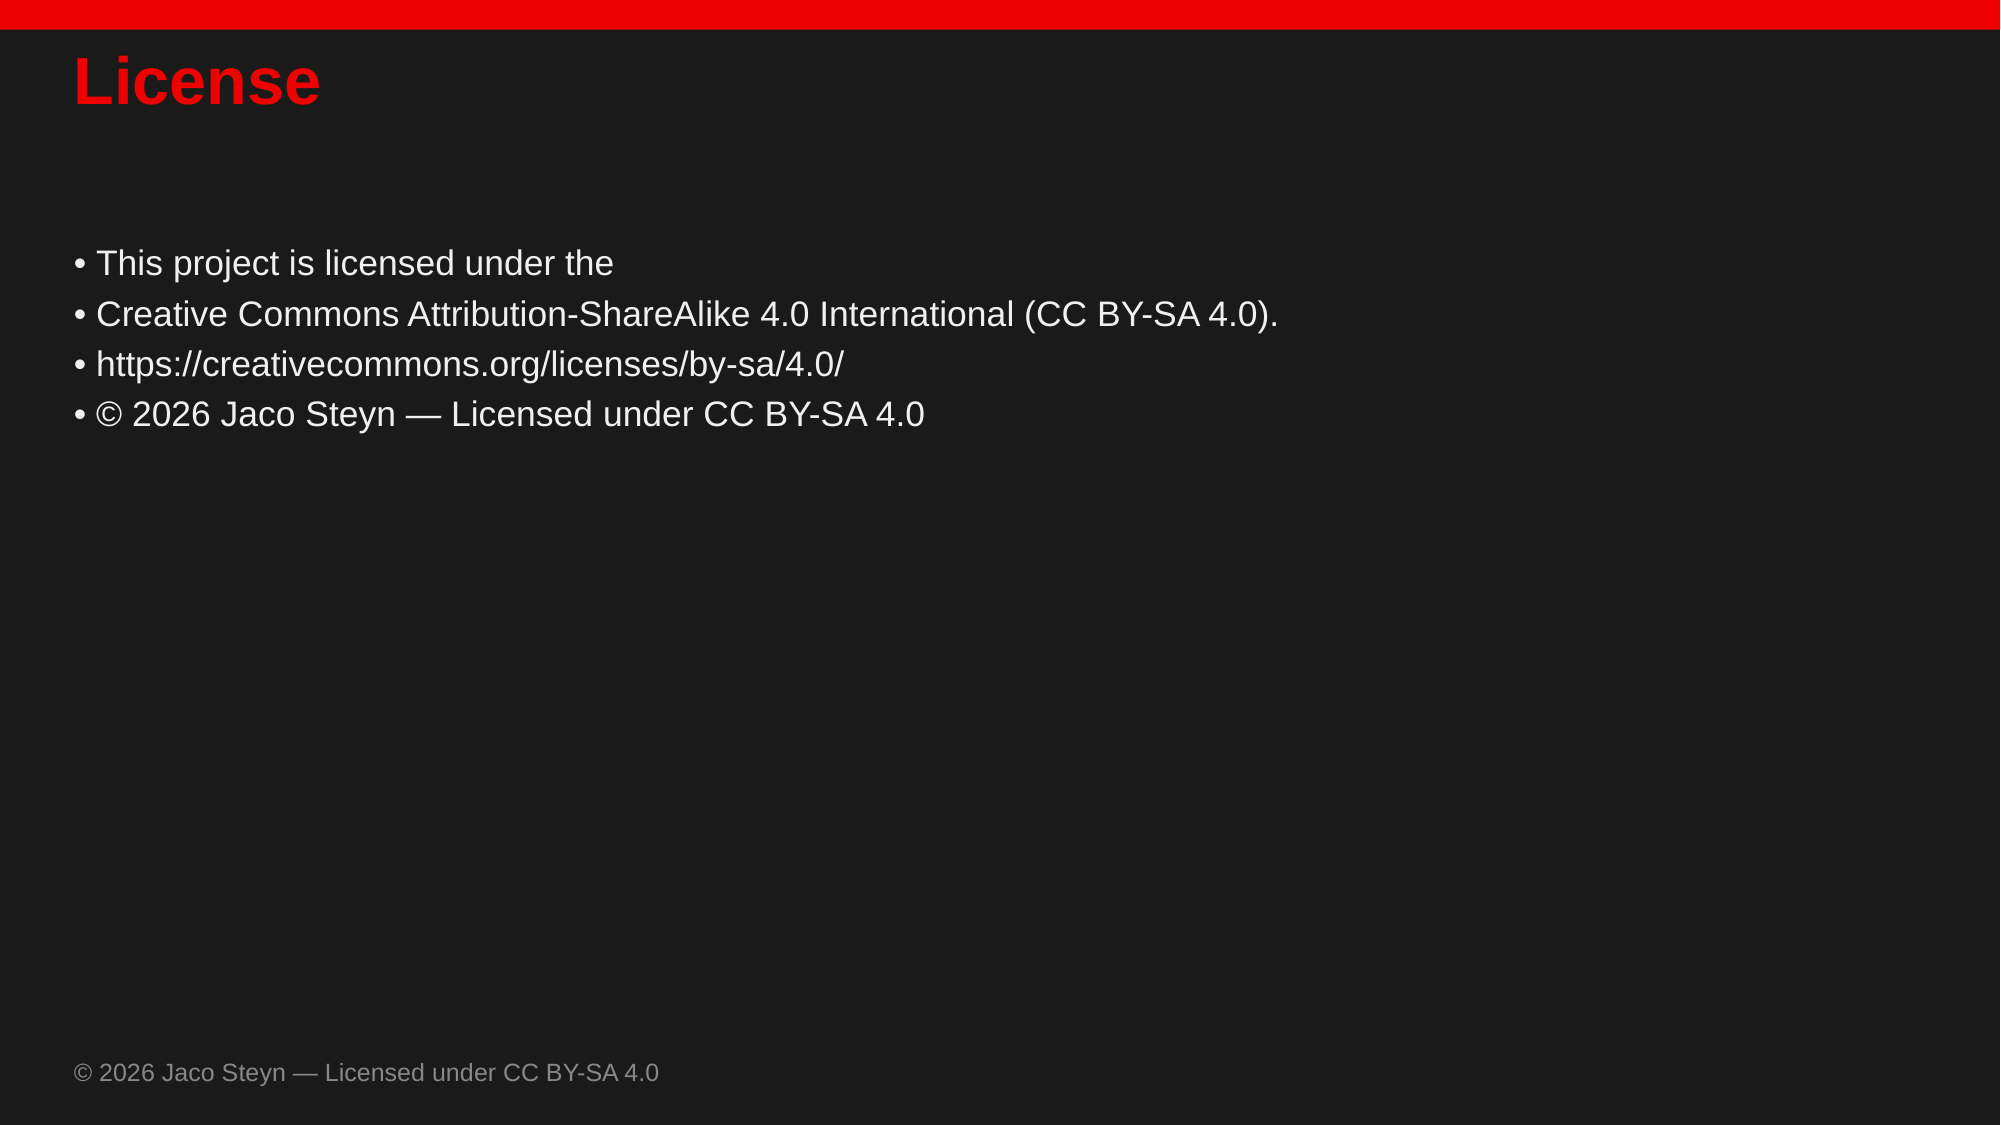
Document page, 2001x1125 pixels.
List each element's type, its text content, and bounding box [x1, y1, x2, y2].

text_box License [59, 36, 1942, 208]
text_box © 2026 Jaco Steyn — Licensed under CC BY-SA 4.0 [59, 1051, 1942, 1093]
text_box • This project is licensed under the • Creative Commons Attribution-ShareAlike 4.0 International (CC BY-SA 4.0). • https://creativecommons.org/licenses/by-sa/4.0/ • © 2026 Jaco Steyn — Licensed under CC BY-SA 4.0 [59, 236, 1942, 1037]
text_box [0, 0, 2001, 30]
